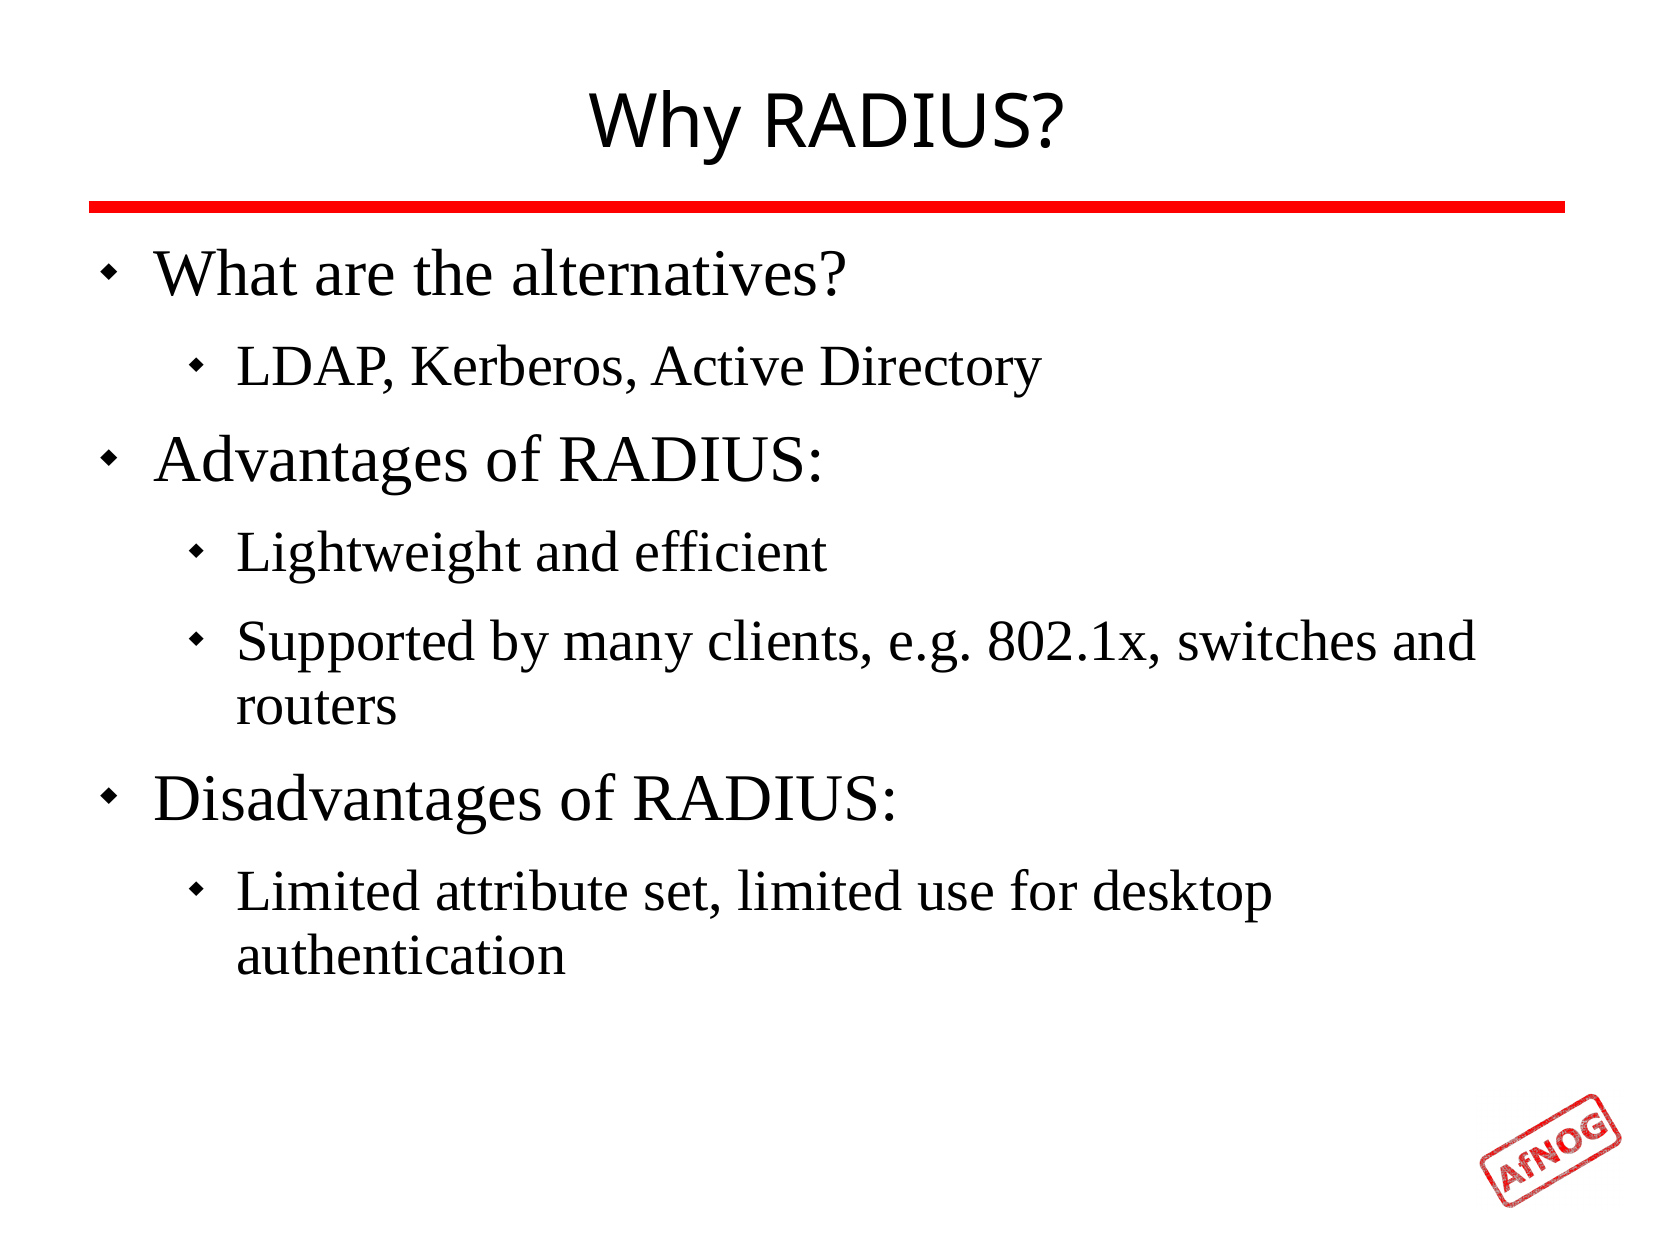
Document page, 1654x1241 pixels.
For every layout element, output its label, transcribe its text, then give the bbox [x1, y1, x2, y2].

title Why RADIUS? [82, 29, 1571, 207]
list What are the alternatives? LDAP, Kerberos, Active Directory Advantages of RADIUS: Lightweight and efficient Supported by many clients, e.g. 802.1x, switches and routers Disadvantages of RADIUS: Limited attribute set, limited use for desktop authentication [82, 236, 1571, 994]
picture [1476, 1090, 1625, 1211]
